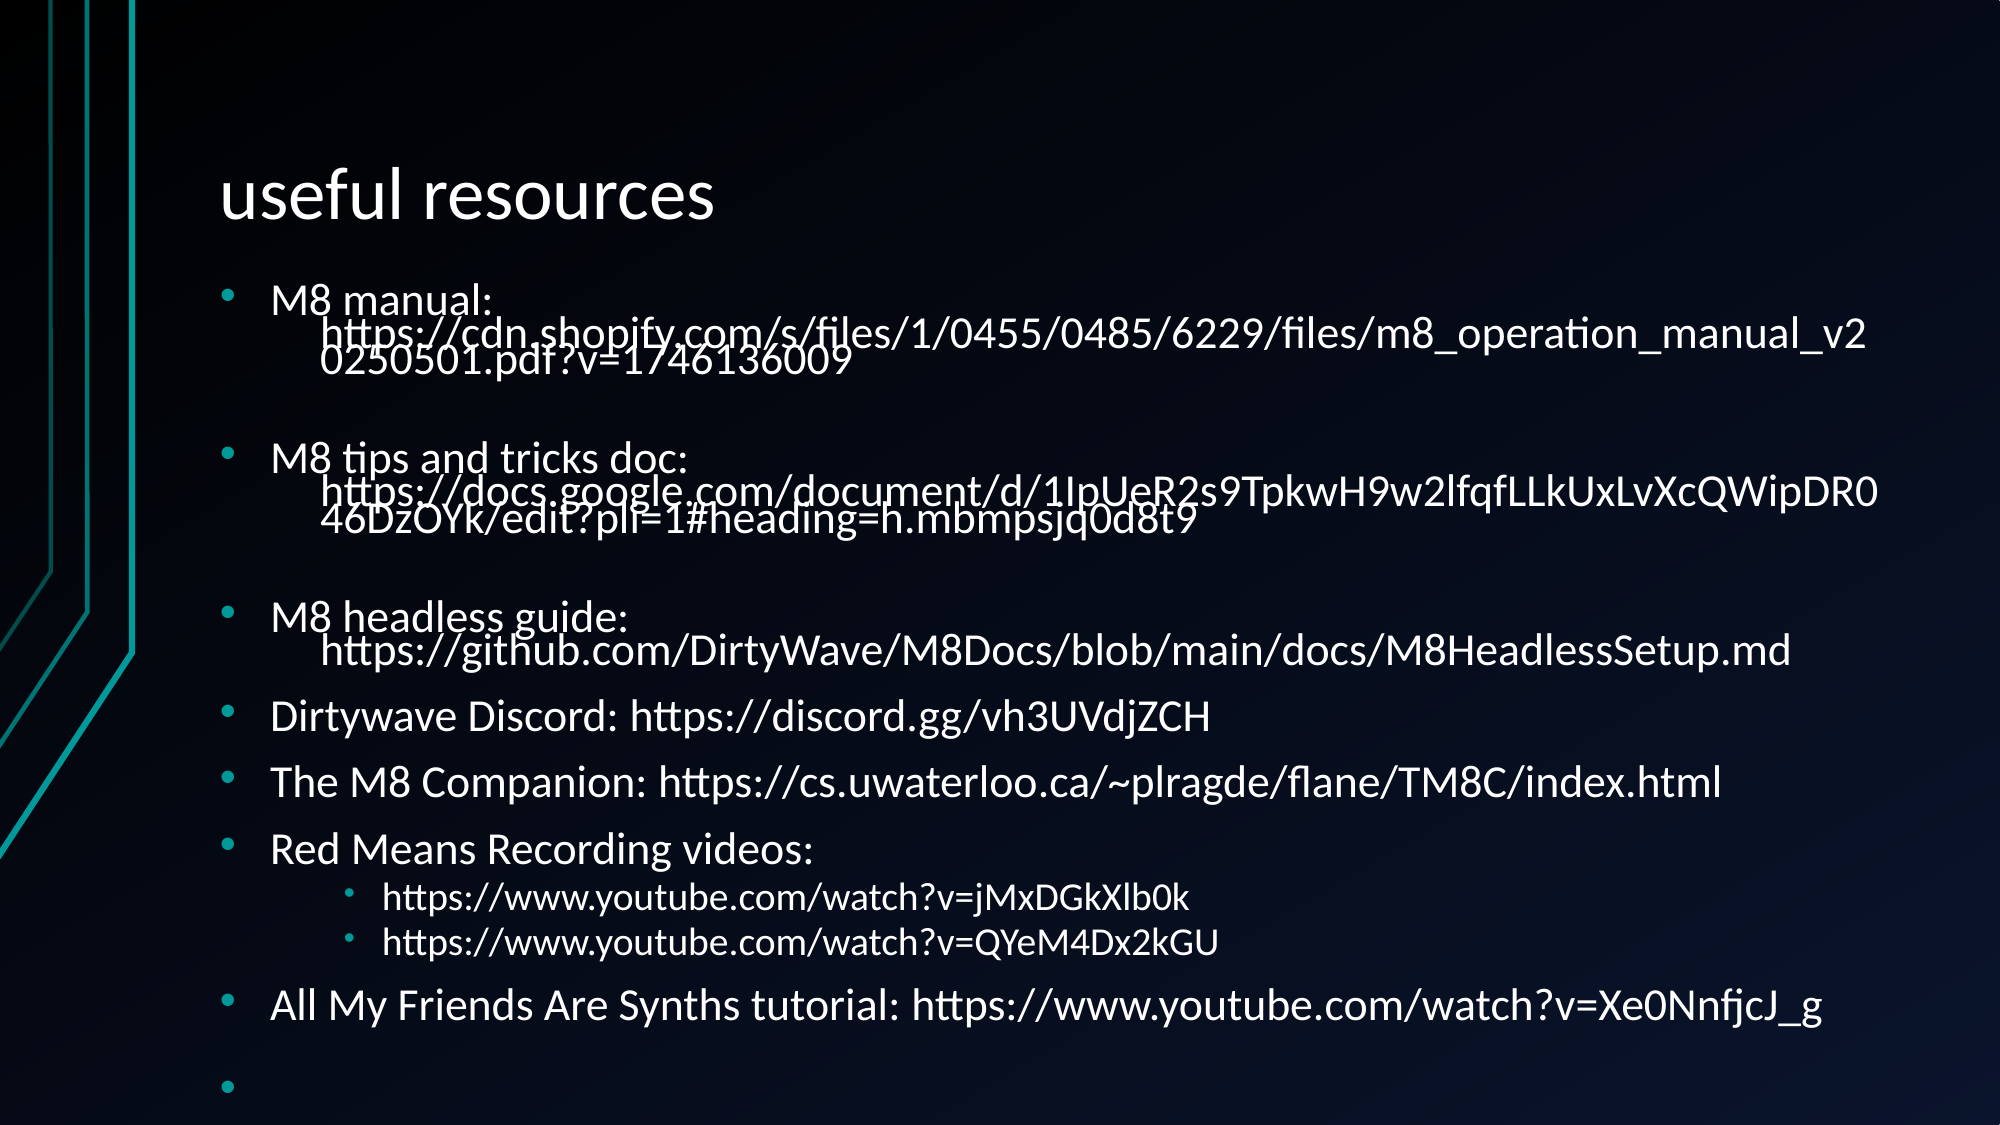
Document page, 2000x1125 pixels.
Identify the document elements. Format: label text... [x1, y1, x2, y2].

title useful resources [199, 45, 1900, 246]
list M8 manual: https://cdn.shopify.com/s/files/1/0455/0485/6229/files/m8_operation_manual_v20250501.pdf?v=1746136009 M8 tips and tricks doc: https://docs.google.com/document/d/1IpUeR2s9TpkwH9w2lfqfLLkUxLvXcQWipDR046DzOYk/edit?pli=1#heading=h.mbmpsjq0d8t9 M8 headless guide: https://github.com/DirtyWave/M8Docs/blob/main/docs/M8HeadlessSetup.md Dirtywave Discord: https://discord.gg/vh3UVdjZCH The M8 Companion: https://cs.uwaterloo.ca/~plragde/flane/TM8C/index.html Red Means Recording videos: https://www.youtube.com/watch?v=jMxDGkXlb0k https://www.youtube.com/watch?v=QYeM4Dx2kGU All My Friends Are Synths tutorial: https://www.youtube.com/watch?v=Xe0NnfjcJ_g [199, 279, 1900, 1012]
